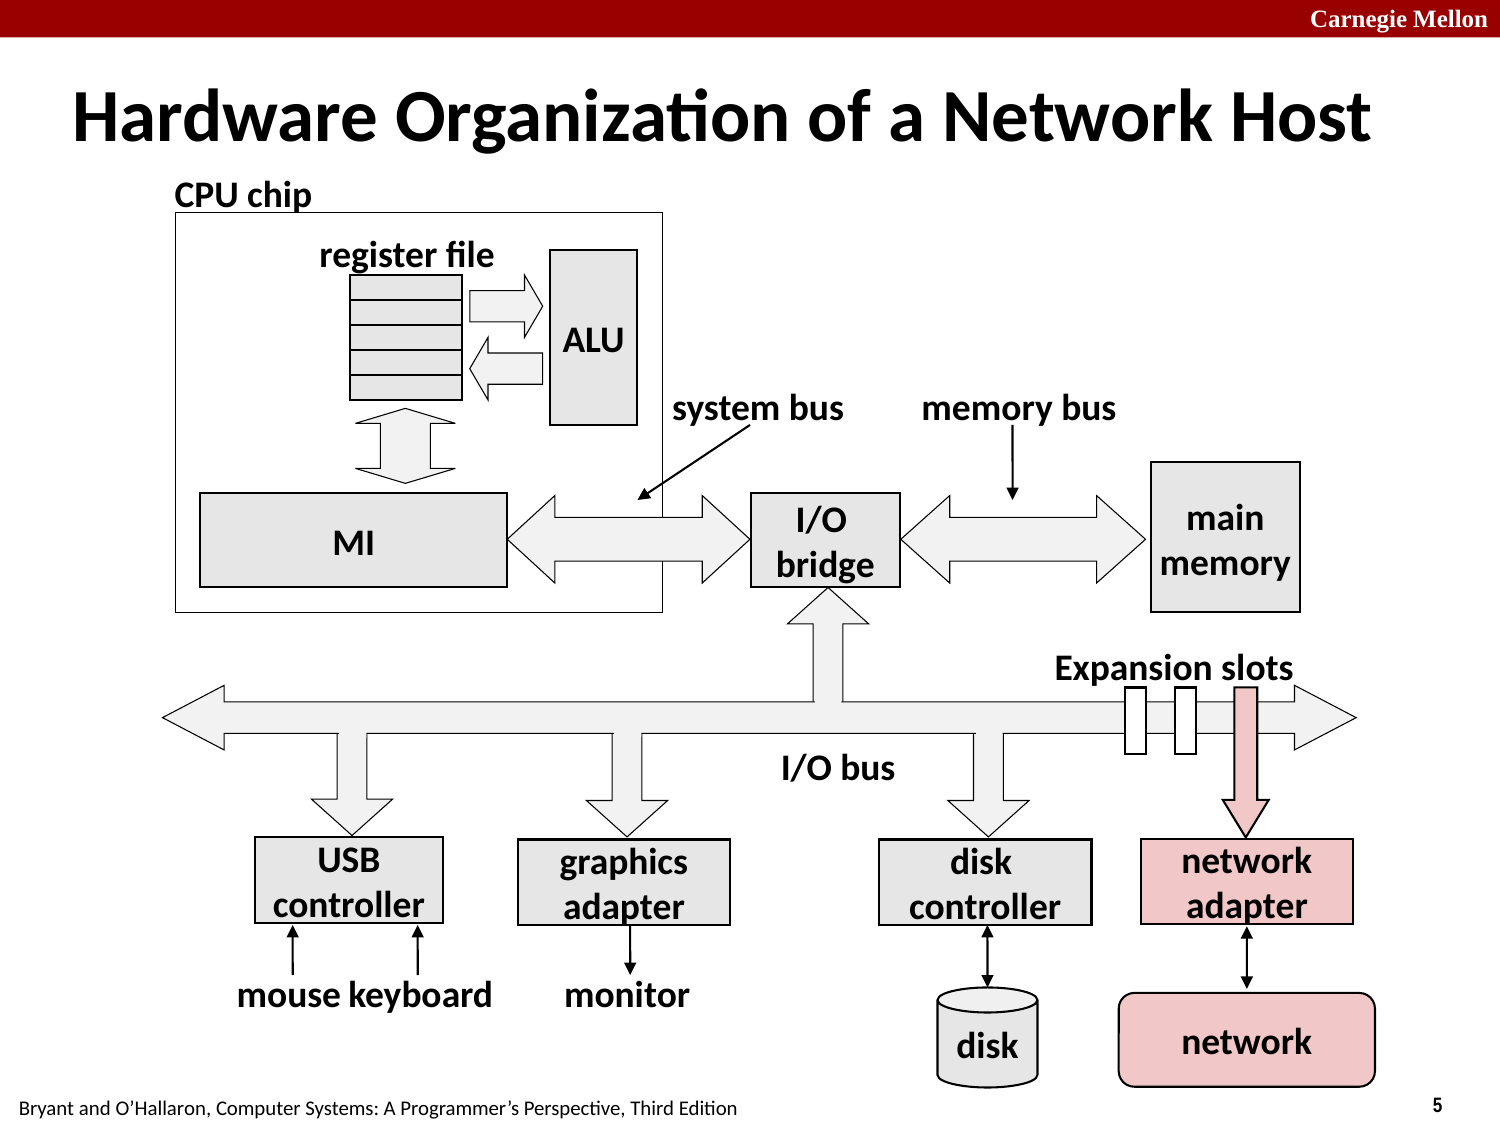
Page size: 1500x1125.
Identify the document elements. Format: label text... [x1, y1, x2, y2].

text_box [355, 408, 456, 484]
text_box Expansion slots [1039, 635, 1309, 696]
text_box register file [304, 222, 511, 283]
text_box [162, 587, 1357, 838]
text_box keyboard [333, 962, 508, 1023]
text_box disk [937, 1001, 1038, 1088]
text_box network adapter [1140, 838, 1354, 925]
text_box memory bus [906, 375, 1132, 436]
text_box [469, 274, 543, 338]
text_box monitor [549, 962, 706, 1023]
text_box mouse [221, 962, 333, 1023]
text_box CPU chip [159, 162, 328, 223]
text_box disk controller [879, 839, 1092, 925]
text_box USB controller [255, 837, 443, 923]
text_box graphics adapter [517, 839, 731, 925]
text_box csapp.c [937, 987, 1038, 1013]
text_box [508, 495, 750, 584]
text_box ALU [549, 249, 638, 425]
text_box [900, 495, 1146, 584]
text_box I/O bus [766, 735, 911, 796]
text_box [350, 283, 463, 400]
text_box network [1118, 992, 1375, 1087]
text_box [469, 337, 543, 400]
text_box main memory [1150, 462, 1300, 613]
title Hardware Organization of a Network Host [57, 46, 1488, 175]
text_box system bus [657, 375, 859, 436]
text_box MI [200, 492, 508, 588]
text_box I/O bridge [750, 492, 900, 588]
